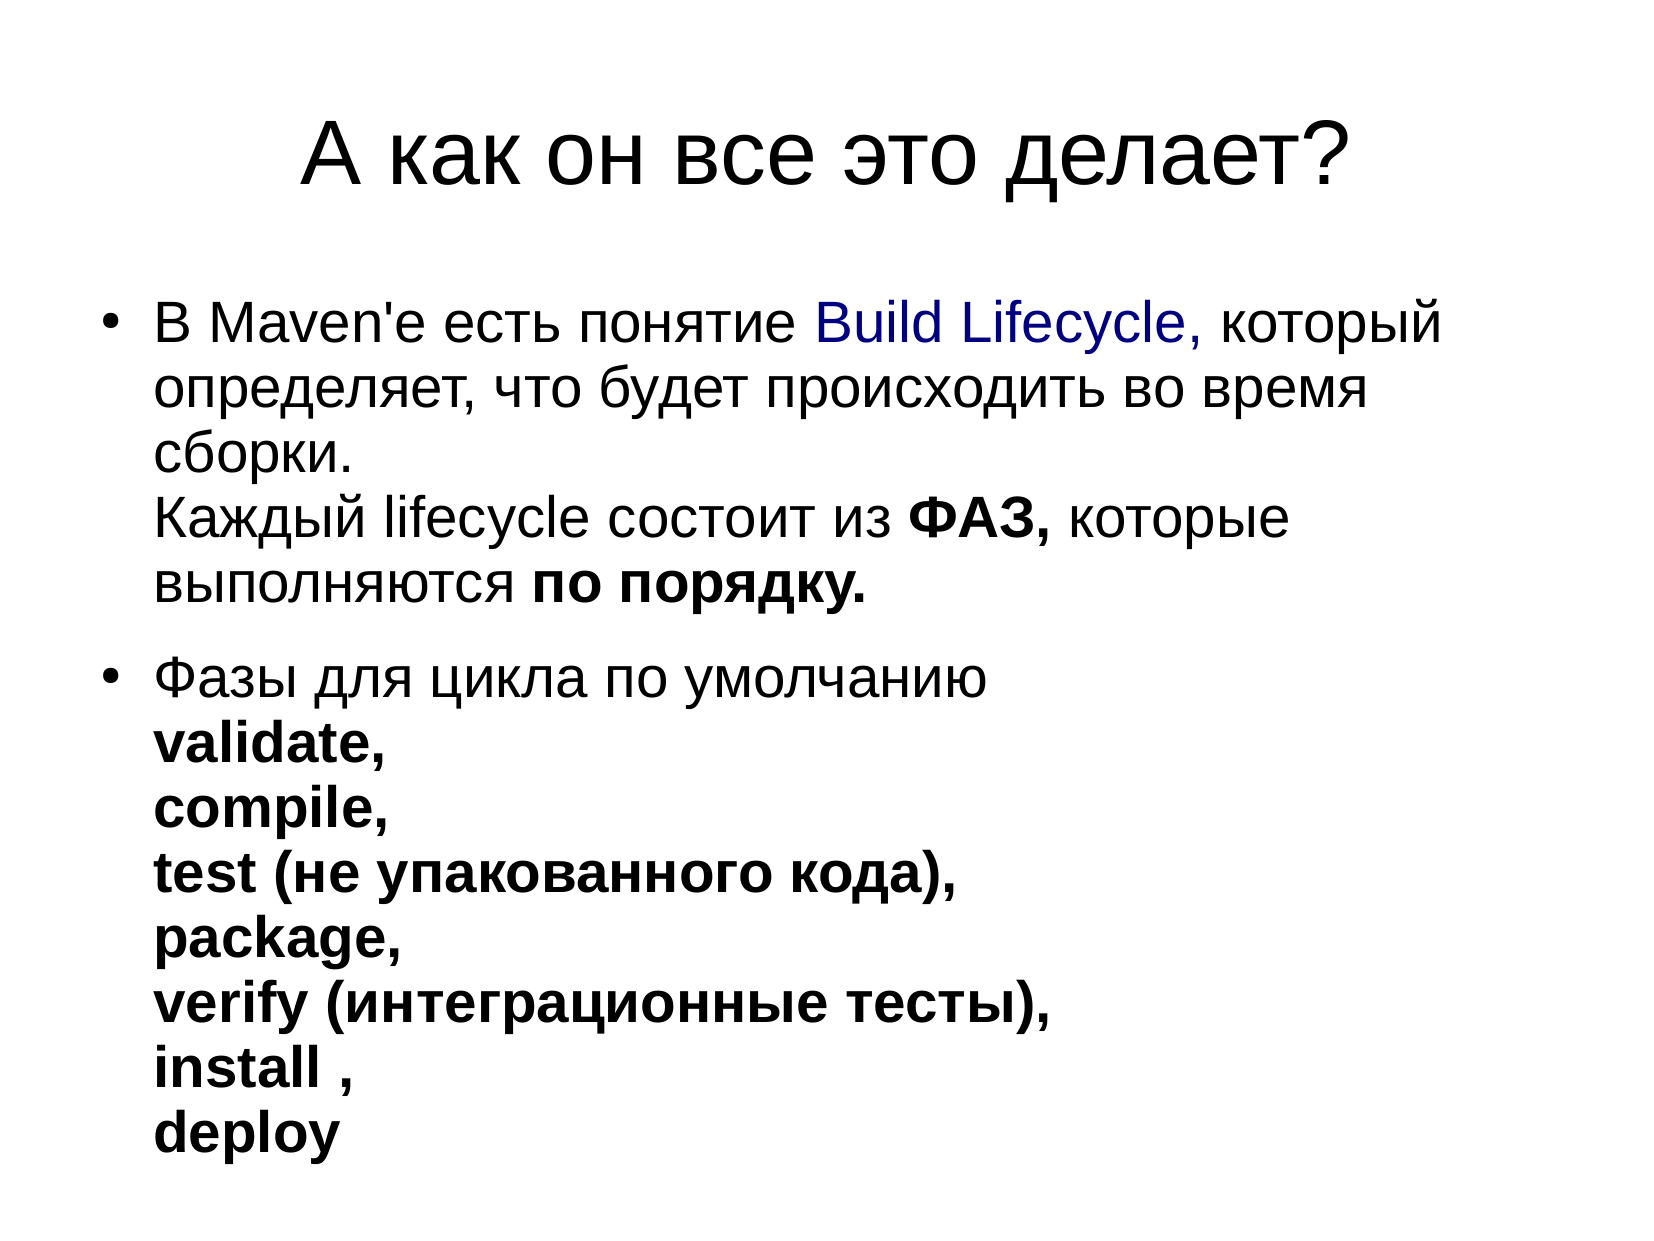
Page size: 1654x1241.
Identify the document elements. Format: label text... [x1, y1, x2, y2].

list В Maven'e есть понятие Build Lifecycle, который определяет, что будет происходить во время сборки. Каждый lifecycle состоит из ФАЗ, которые выполняются по порядку. Фазы для цикла по умолчанию validate, compile, test (не упакованного кода), package, verify (интеграционные тесты), install , deploy [82, 290, 1571, 1178]
title А как он все это делает? [82, 49, 1571, 257]
